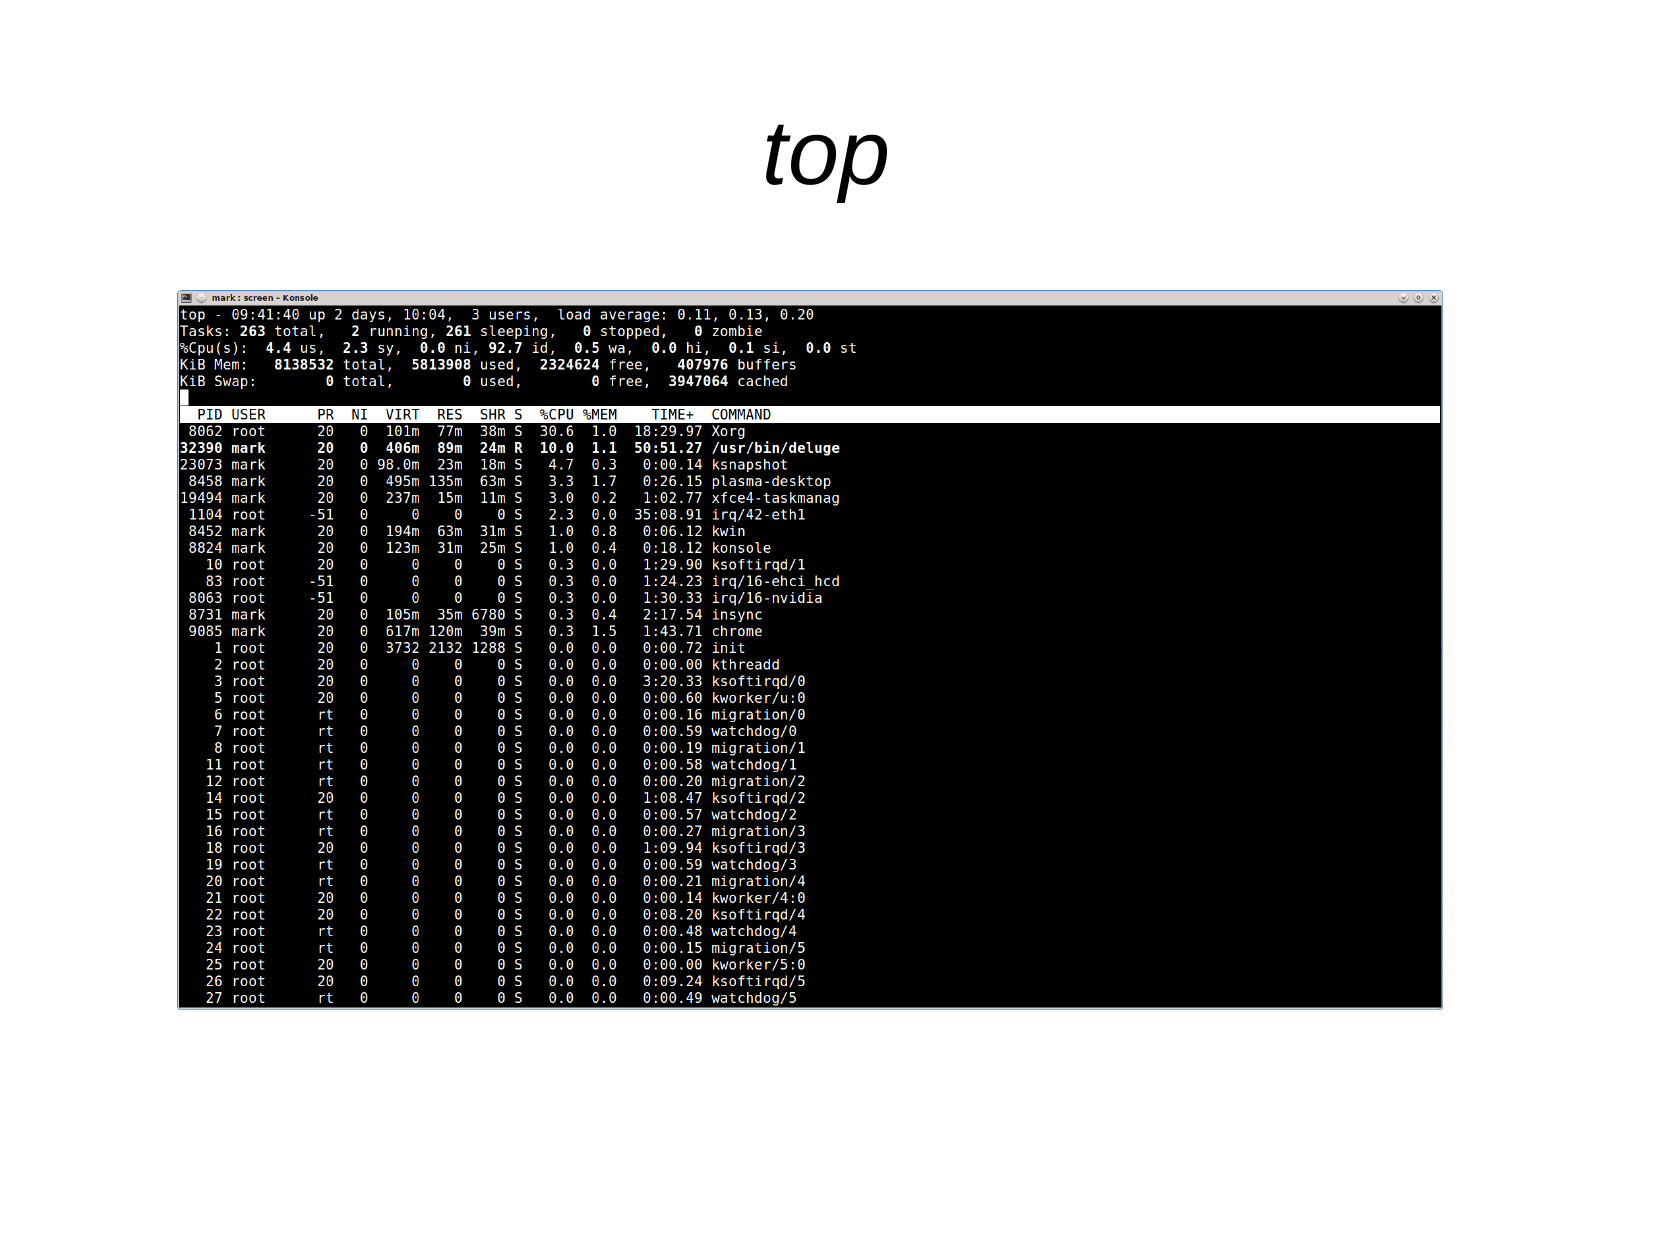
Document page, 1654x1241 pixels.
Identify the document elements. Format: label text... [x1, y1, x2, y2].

picture [177, 290, 1443, 1010]
title top [82, 49, 1571, 257]
